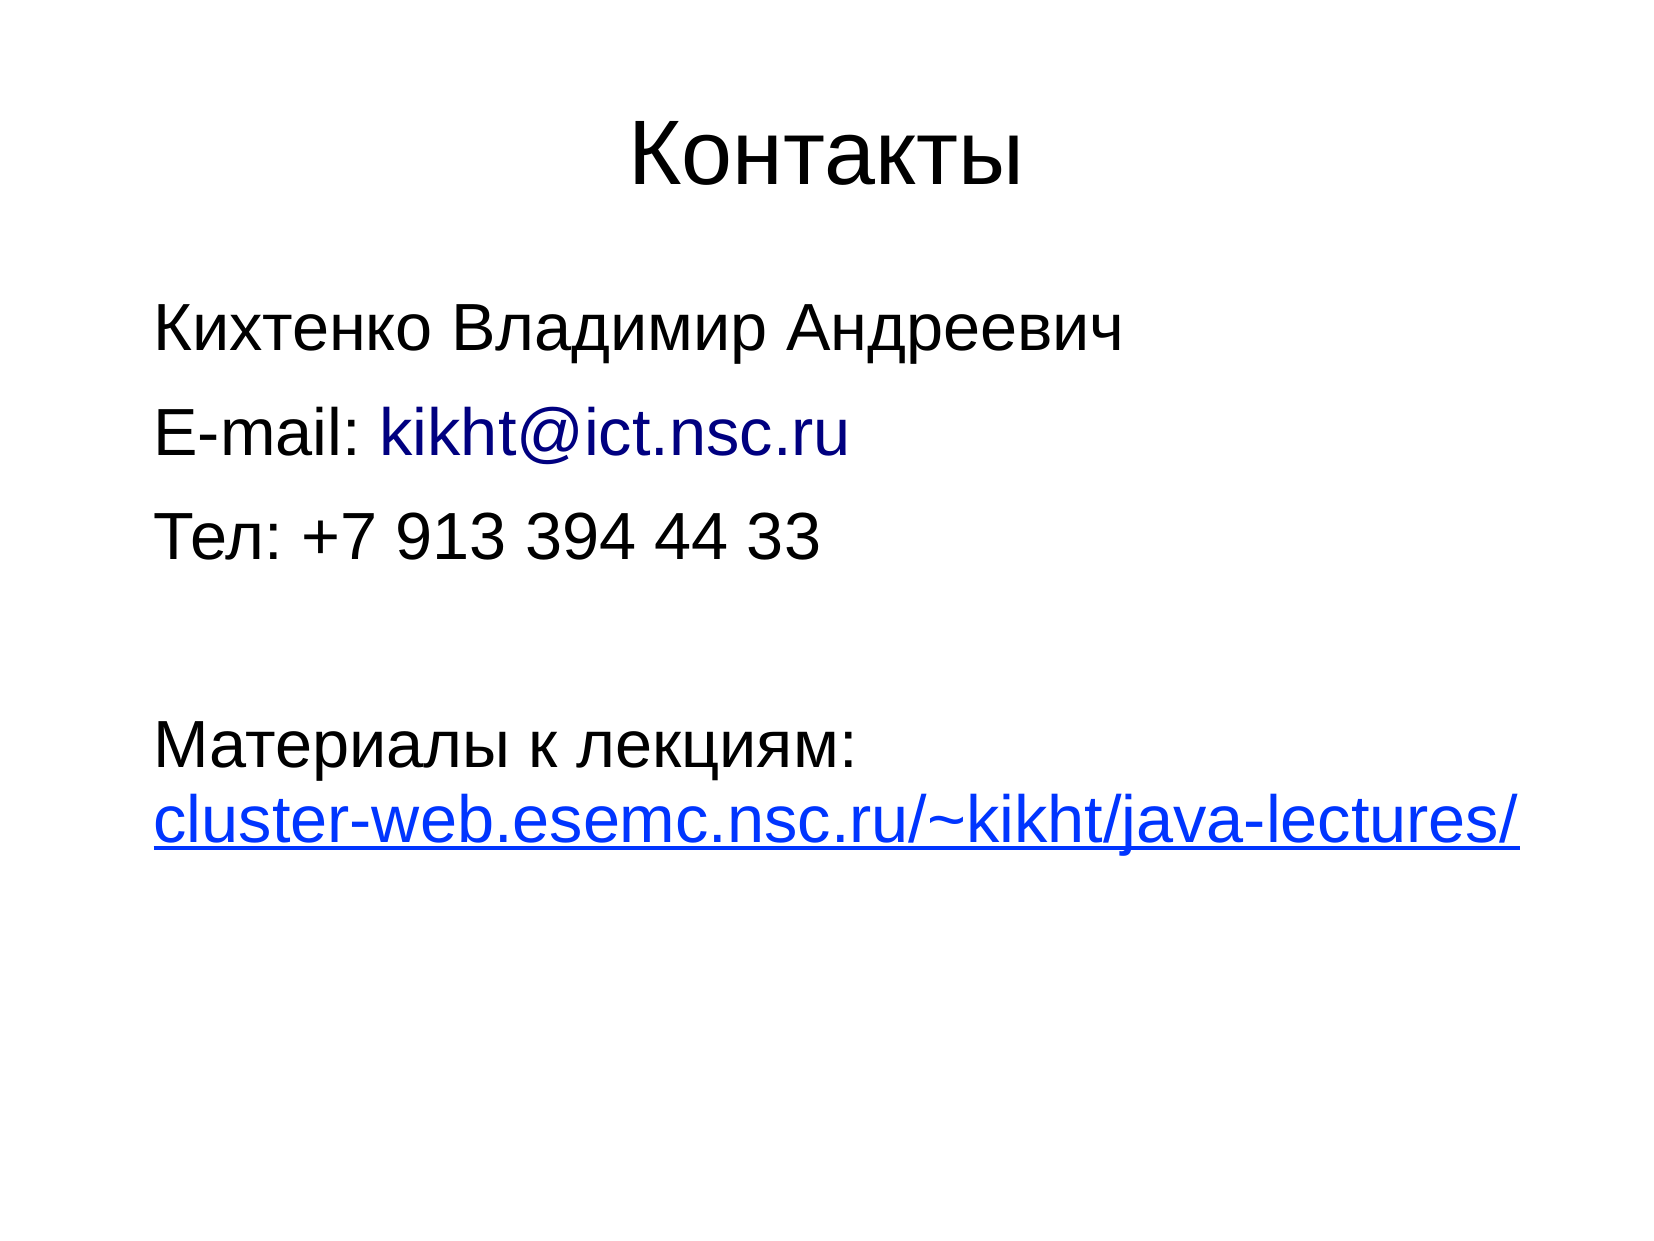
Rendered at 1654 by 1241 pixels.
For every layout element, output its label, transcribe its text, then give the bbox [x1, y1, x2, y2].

list Кихтенко Владимир Андреевич E-mail: kikht@ict.nsc.ru Тел: +7 913 394 44 33 Материалы к лекциям: cluster-web.esemc.nsc.ru/~kikht/java-lectures/ [82, 290, 1571, 1010]
title Контакты [82, 49, 1571, 257]
